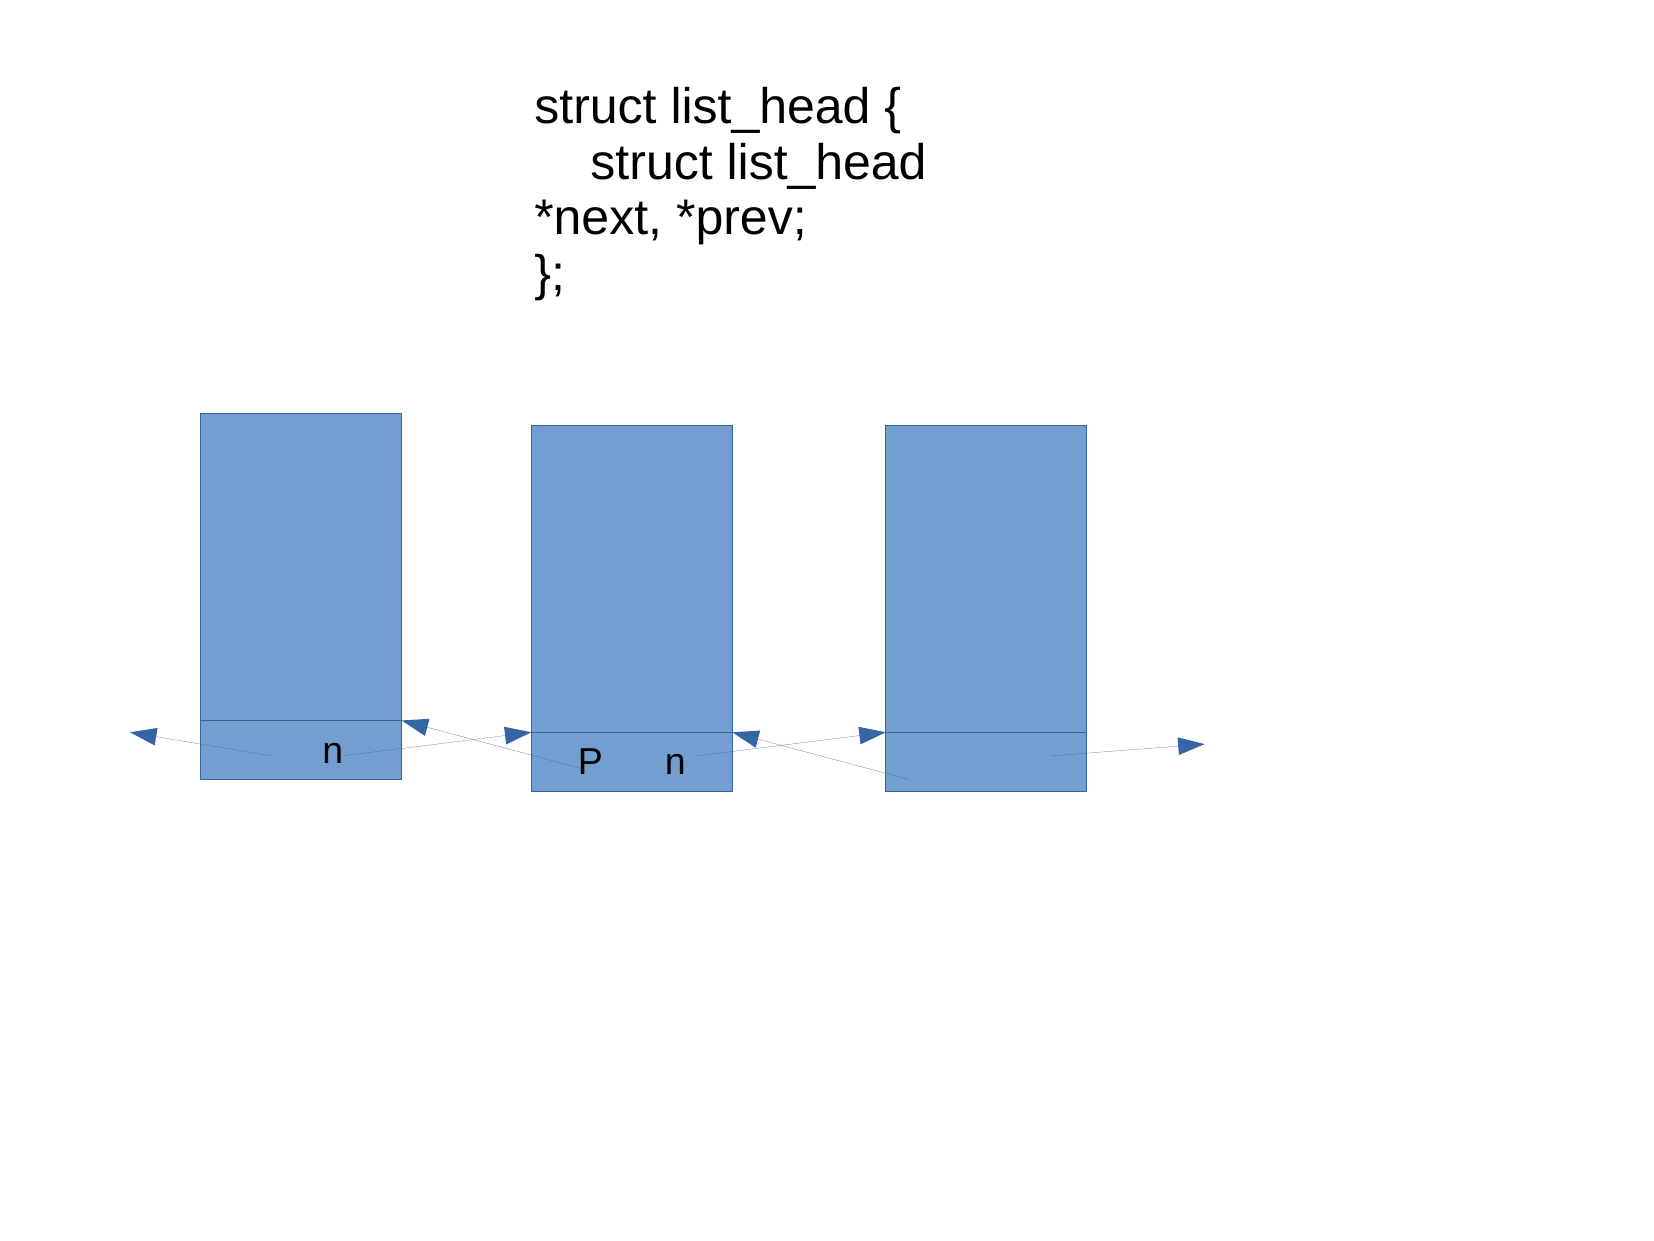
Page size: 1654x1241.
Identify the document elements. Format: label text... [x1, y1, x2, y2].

text_box [200, 413, 402, 720]
text_box n [200, 720, 402, 780]
text_box P n [531, 732, 733, 792]
text_box struct list_head { struct list_head *next, *prev; }; [519, 70, 1058, 309]
text_box [885, 425, 1087, 792]
text_box [531, 425, 733, 732]
